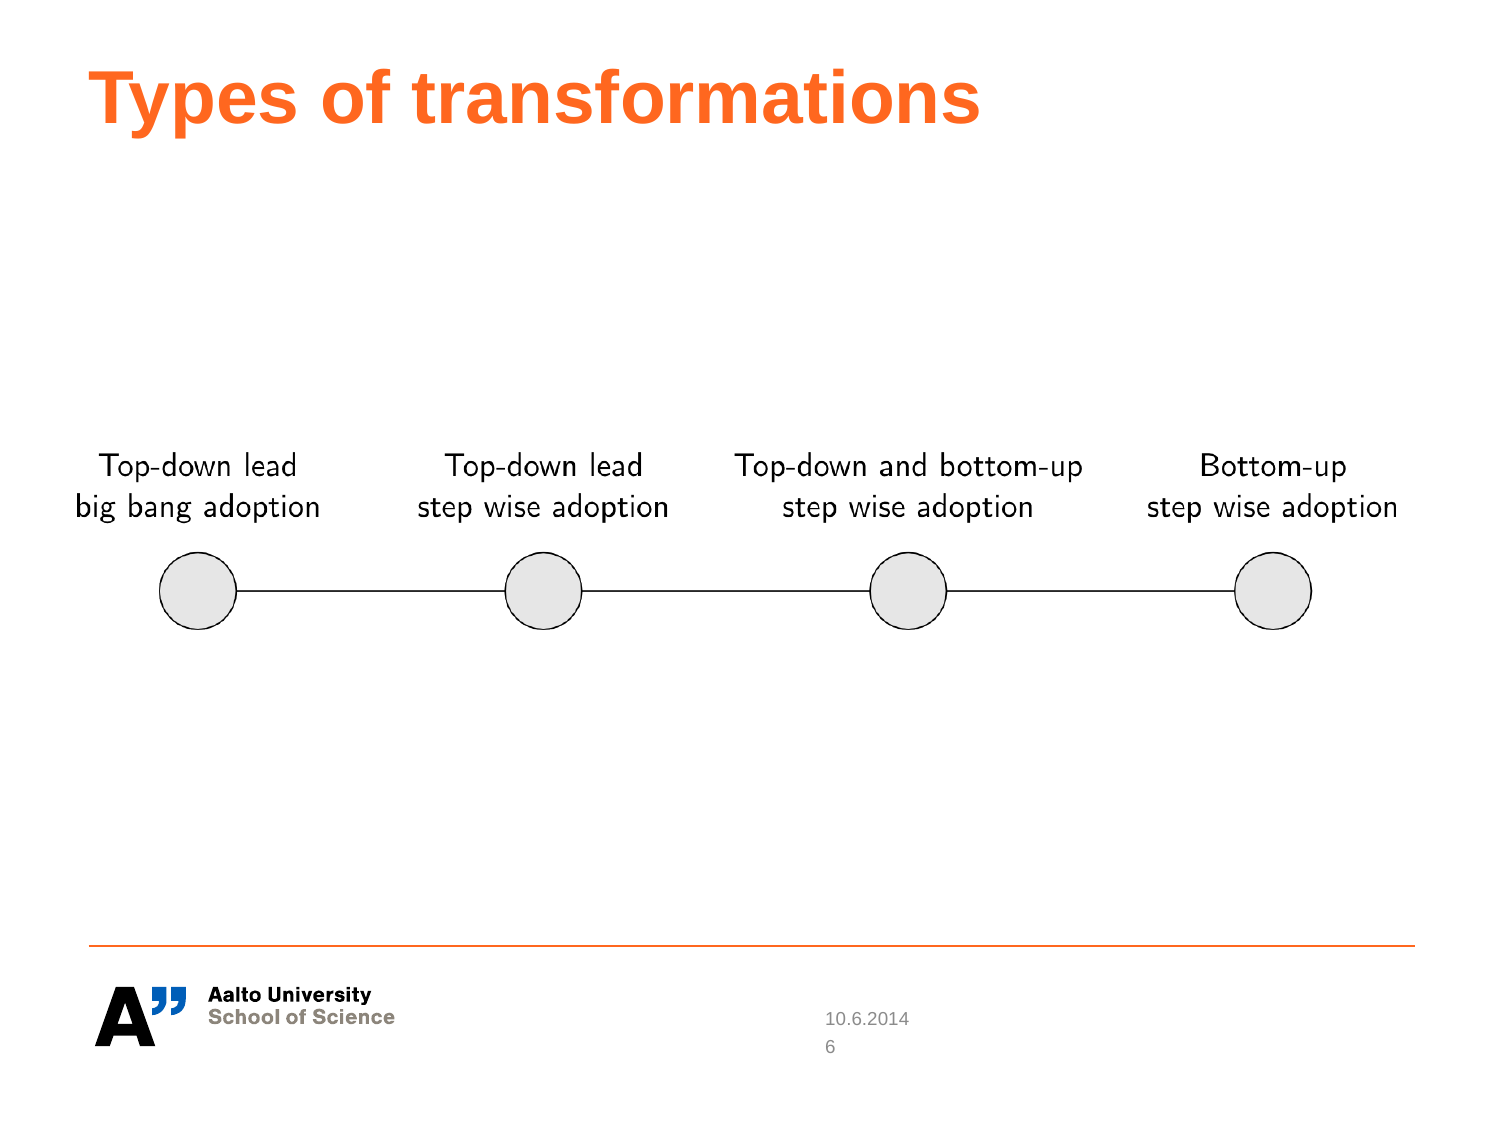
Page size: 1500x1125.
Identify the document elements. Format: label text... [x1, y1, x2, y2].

text_box 10.6.2014 [810, 1002, 1405, 1033]
text_box Types of transformations [88, 62, 1415, 259]
text_box <number> [810, 1033, 1405, 1060]
picture [77, 452, 1396, 631]
